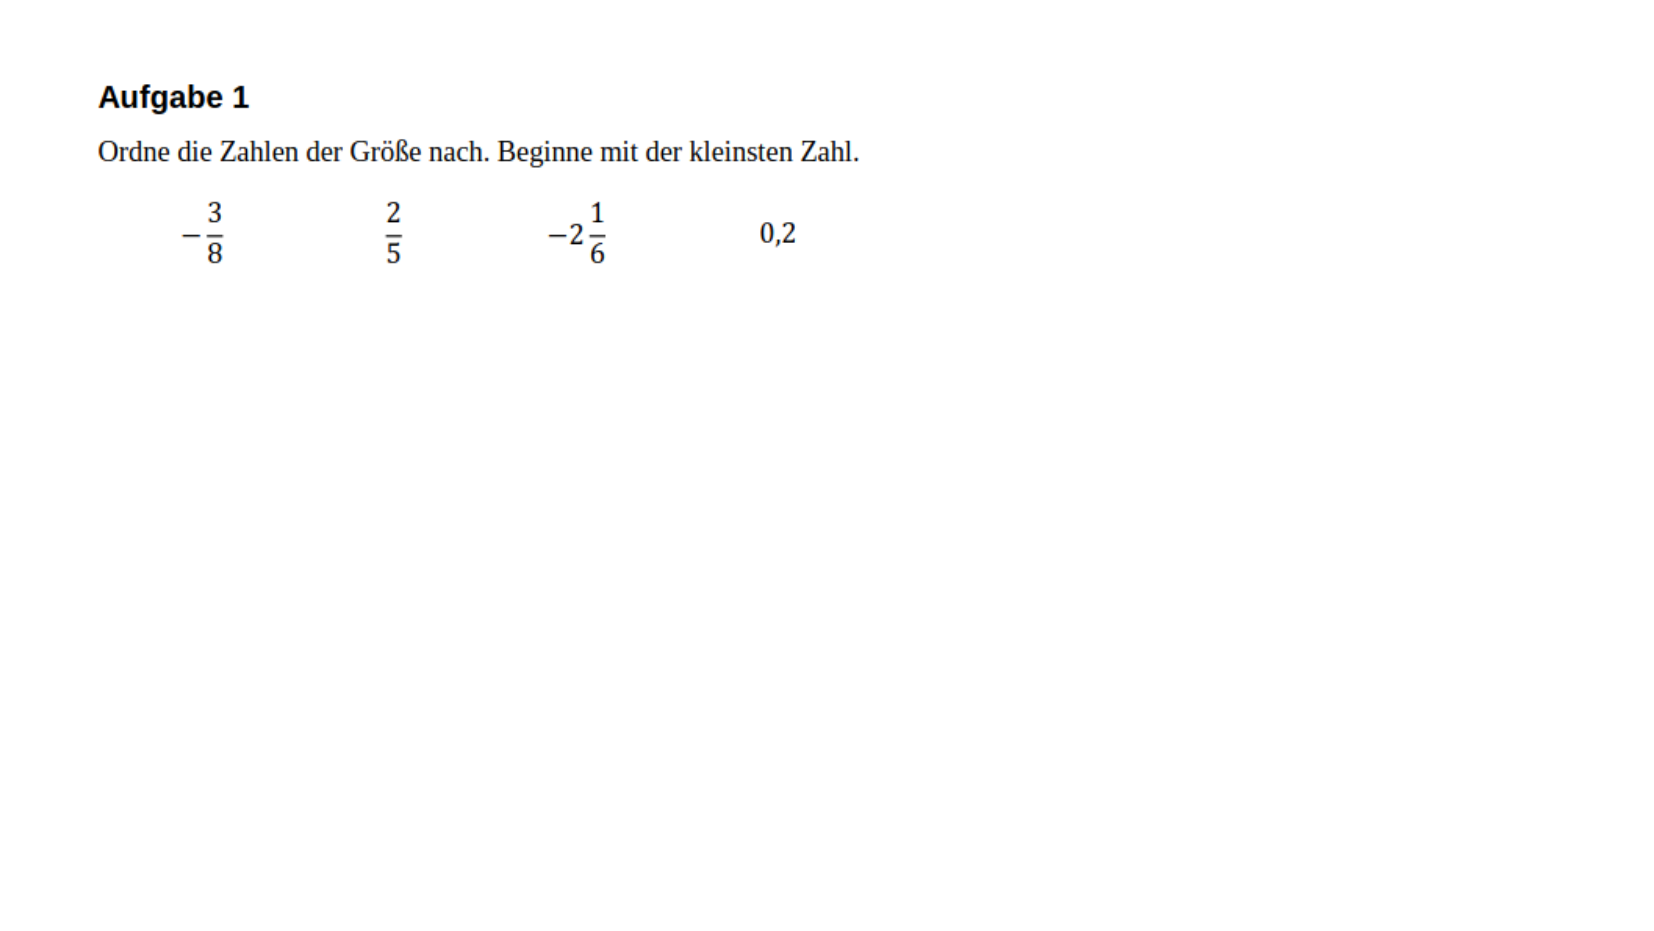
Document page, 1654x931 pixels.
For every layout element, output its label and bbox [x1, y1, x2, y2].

picture [63, 69, 942, 338]
